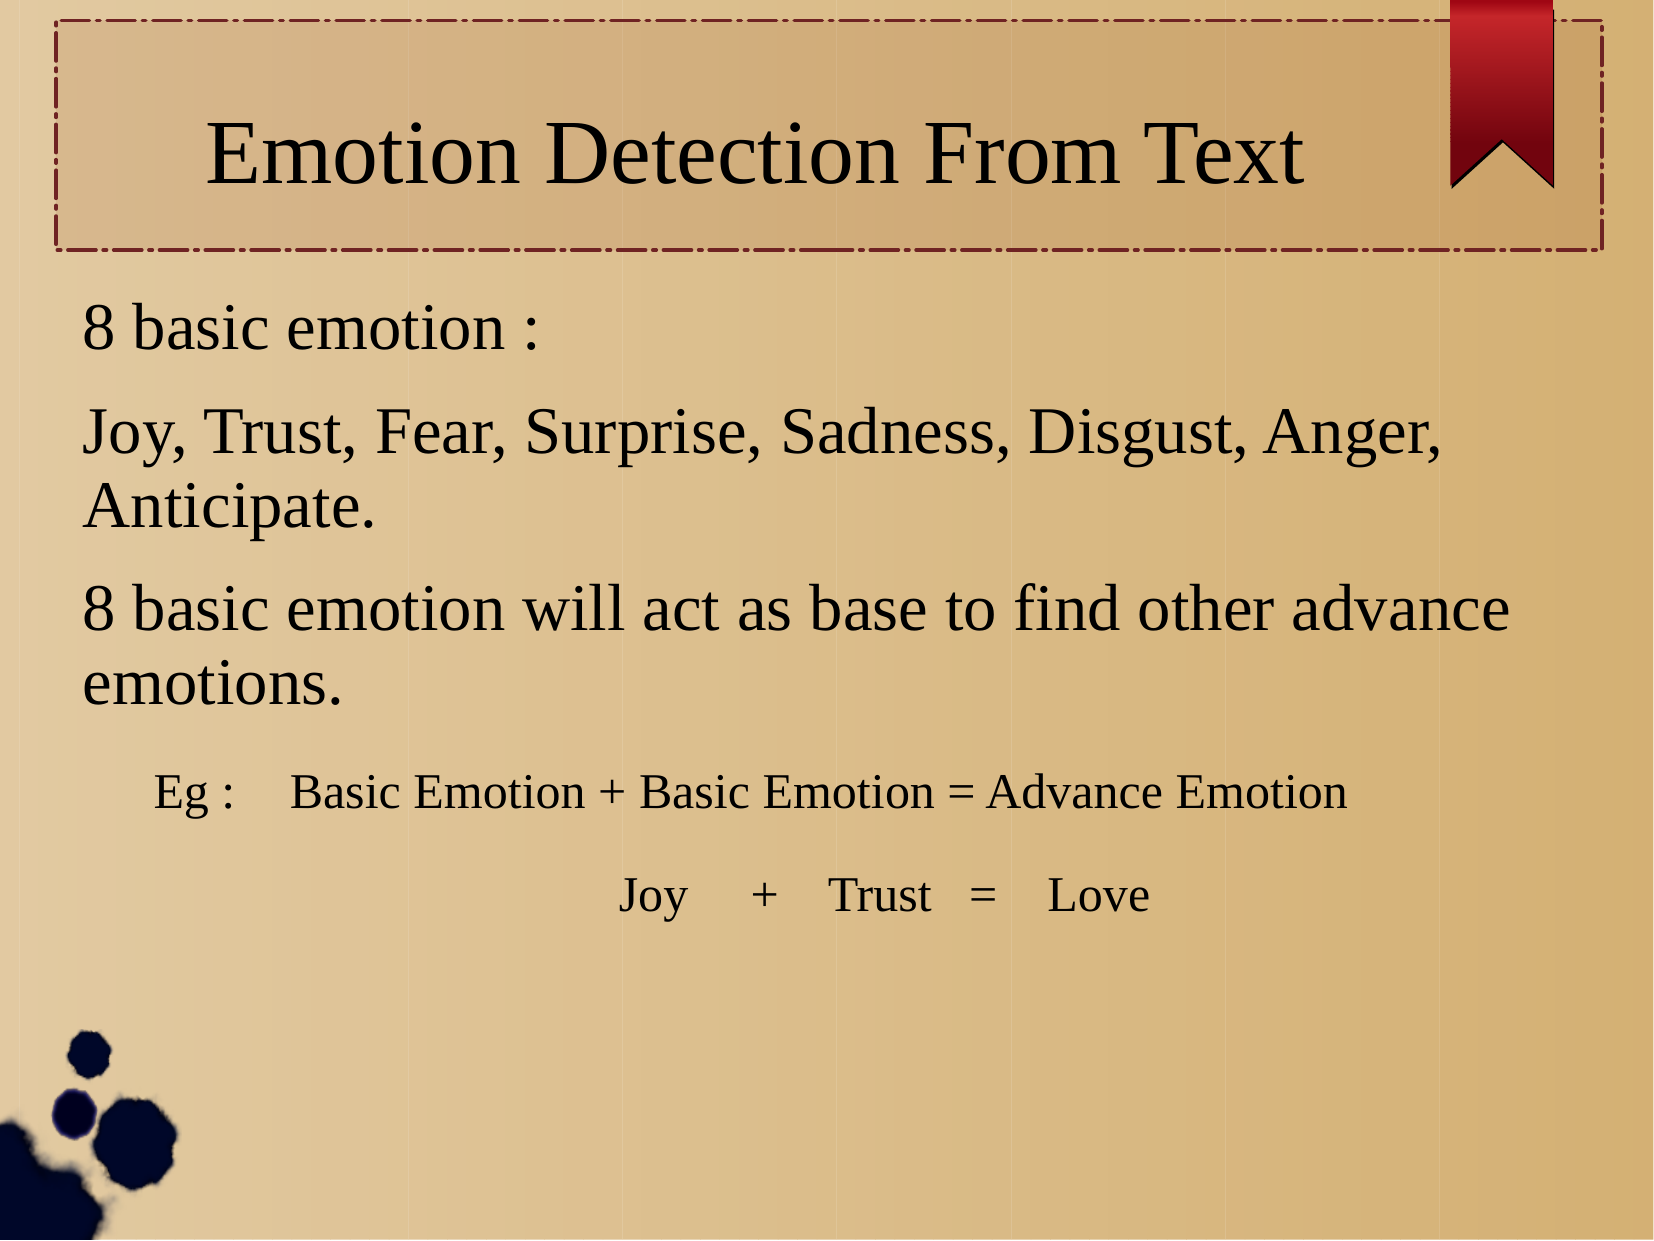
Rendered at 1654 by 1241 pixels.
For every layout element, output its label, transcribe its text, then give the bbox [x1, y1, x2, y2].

list 8 basic emotion : Joy, Trust, Fear, Surprise, Sadness, Disgust, Anger, Anticipate. 8 basic emotion will act as base to find other advance emotions. Eg : Basic Emotion + Basic Emotion = Advance Emotion Joy + Trust = Love [82, 290, 1538, 1010]
title Emotion Detection From Text [82, 49, 1453, 257]
